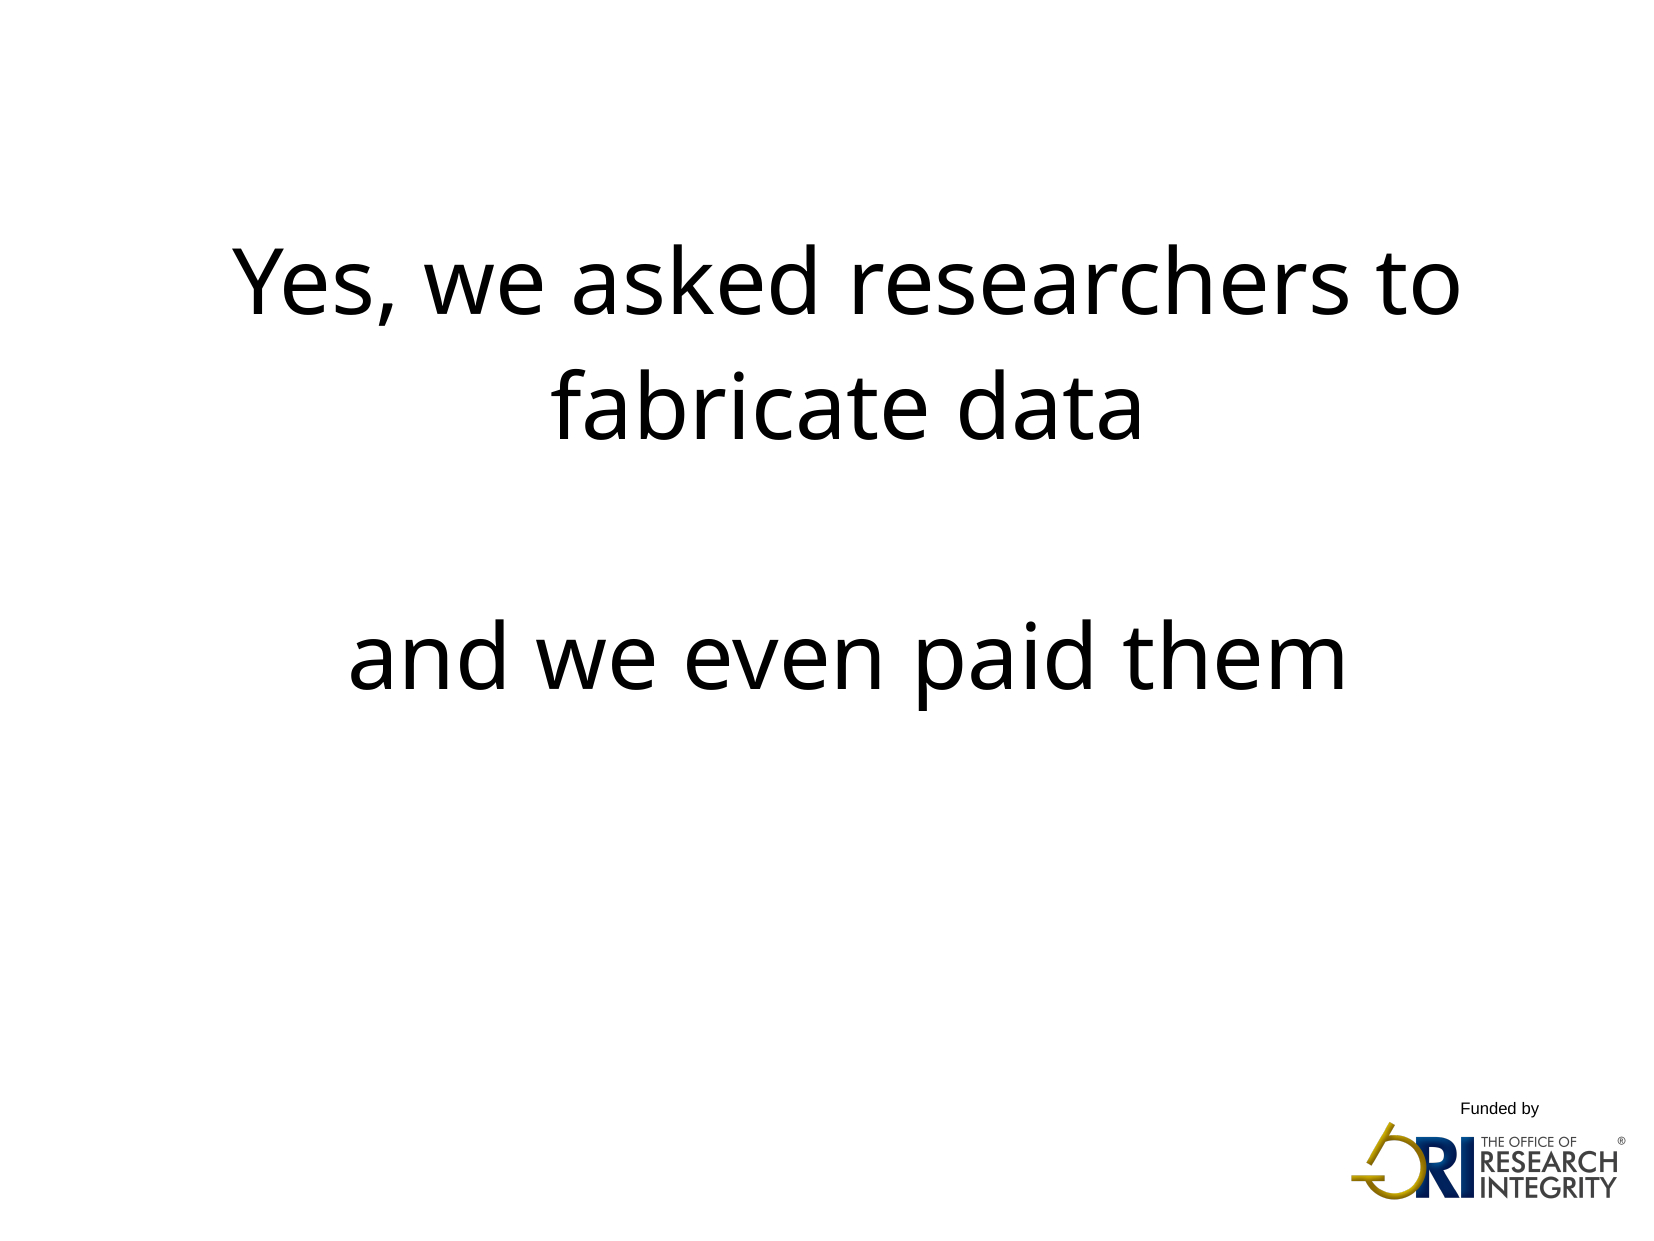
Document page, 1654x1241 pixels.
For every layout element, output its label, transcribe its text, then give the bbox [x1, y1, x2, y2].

picture [1341, 1109, 1636, 1216]
title Yes, we asked researchers to fabricate data and we even paid them [105, 245, 1594, 688]
text_box Funded by [1380, 1091, 1621, 1126]
